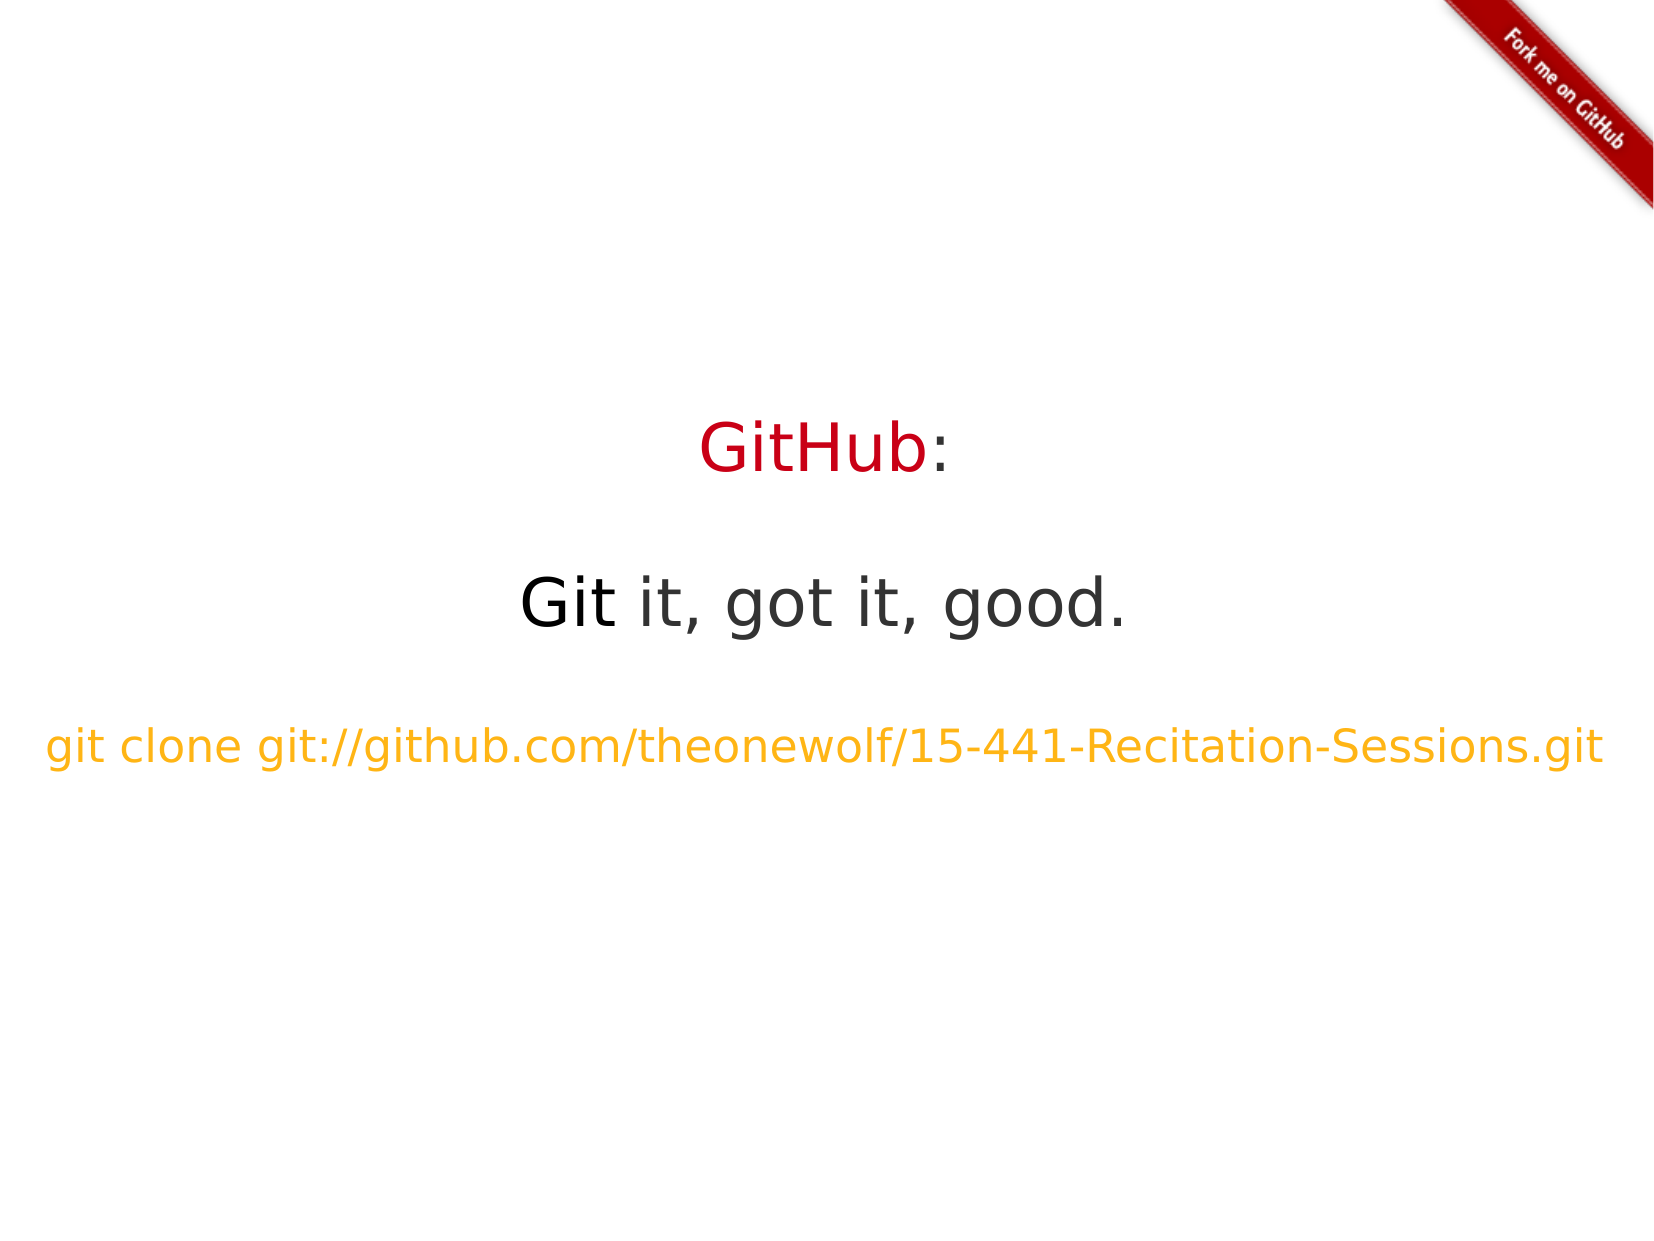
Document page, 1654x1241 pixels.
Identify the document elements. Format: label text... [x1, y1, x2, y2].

picture [1420, 0, 1654, 233]
subtitle GitHub: Git it, got it, good. git clone git://github.com/theonewolf/15-441-Recitation-Sessions.git [0, 56, 1651, 1102]
